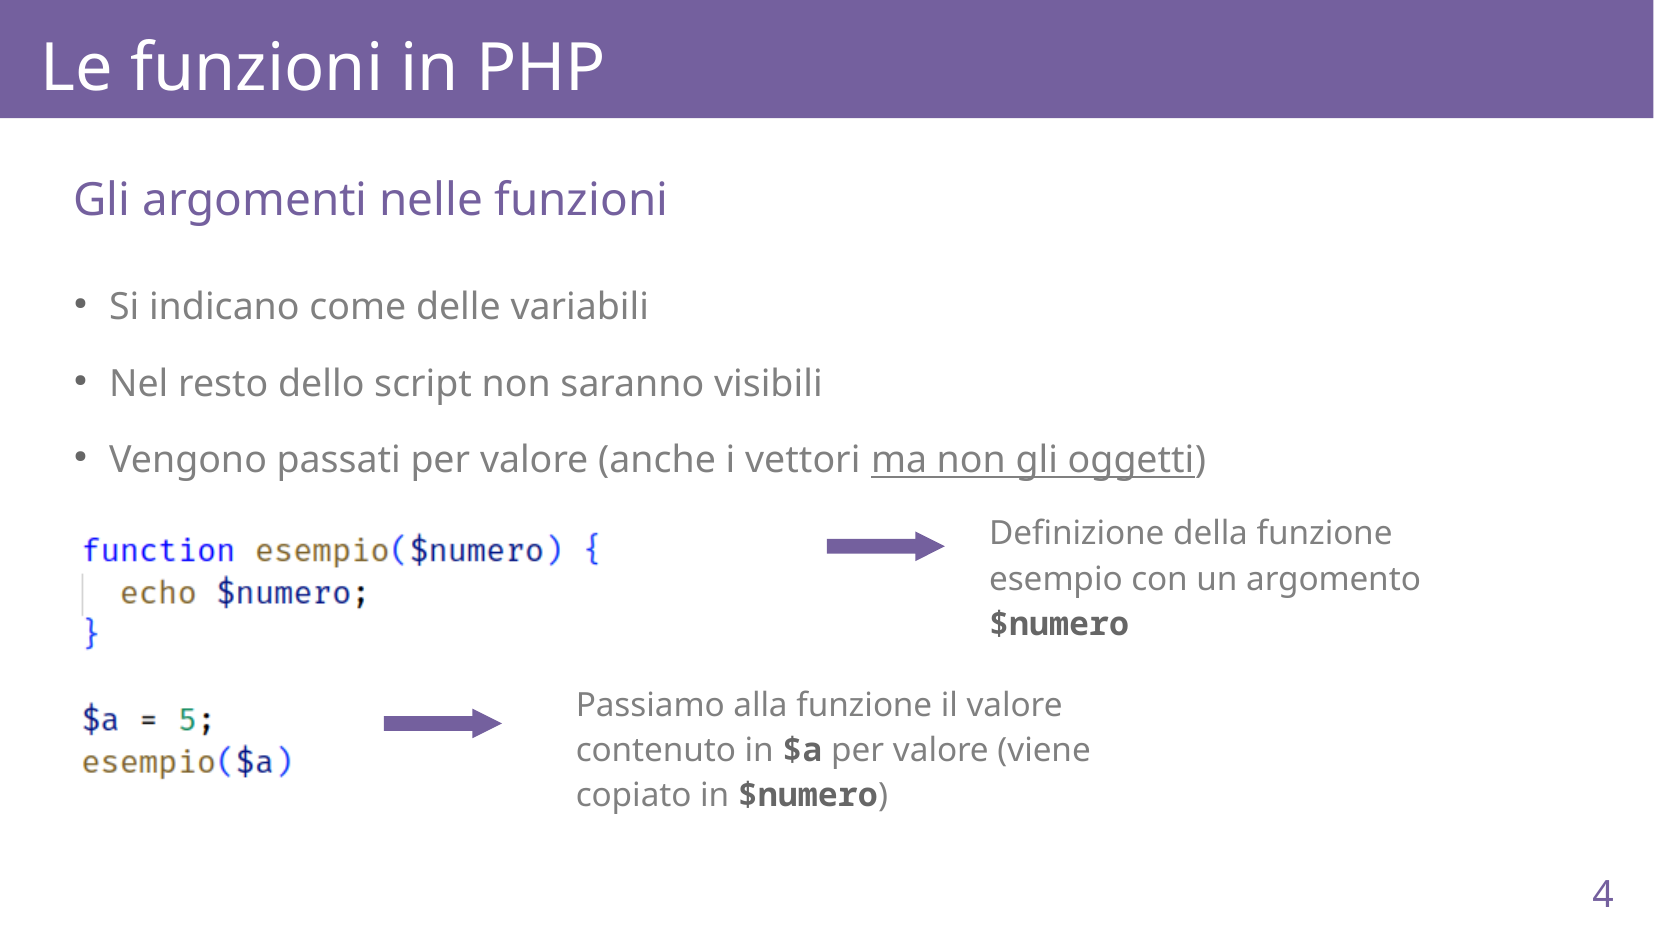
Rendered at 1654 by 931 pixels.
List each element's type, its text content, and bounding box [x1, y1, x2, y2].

text_box [0, 0, 1654, 119]
text_box Definizione della funzione esempio con un argomento $numero [974, 501, 1536, 597]
text_box [826, 531, 945, 562]
picture [60, 516, 621, 798]
text_box <numero> [1513, 860, 1654, 931]
text_box Si indicano come delle variabili Nel resto dello script non saranno visibili Vengono passati per valore (anche i vettori ma non gli oggetti) [59, 246, 1599, 464]
text_box Passiamo alla funzione il valore contenuto in $a per valore (viene copiato in $numero) [561, 673, 1123, 848]
text_box Le funzioni in PHP [25, 11, 532, 107]
text_box Gli argomenti nelle funzioni [59, 158, 1107, 229]
text_box [383, 708, 503, 739]
